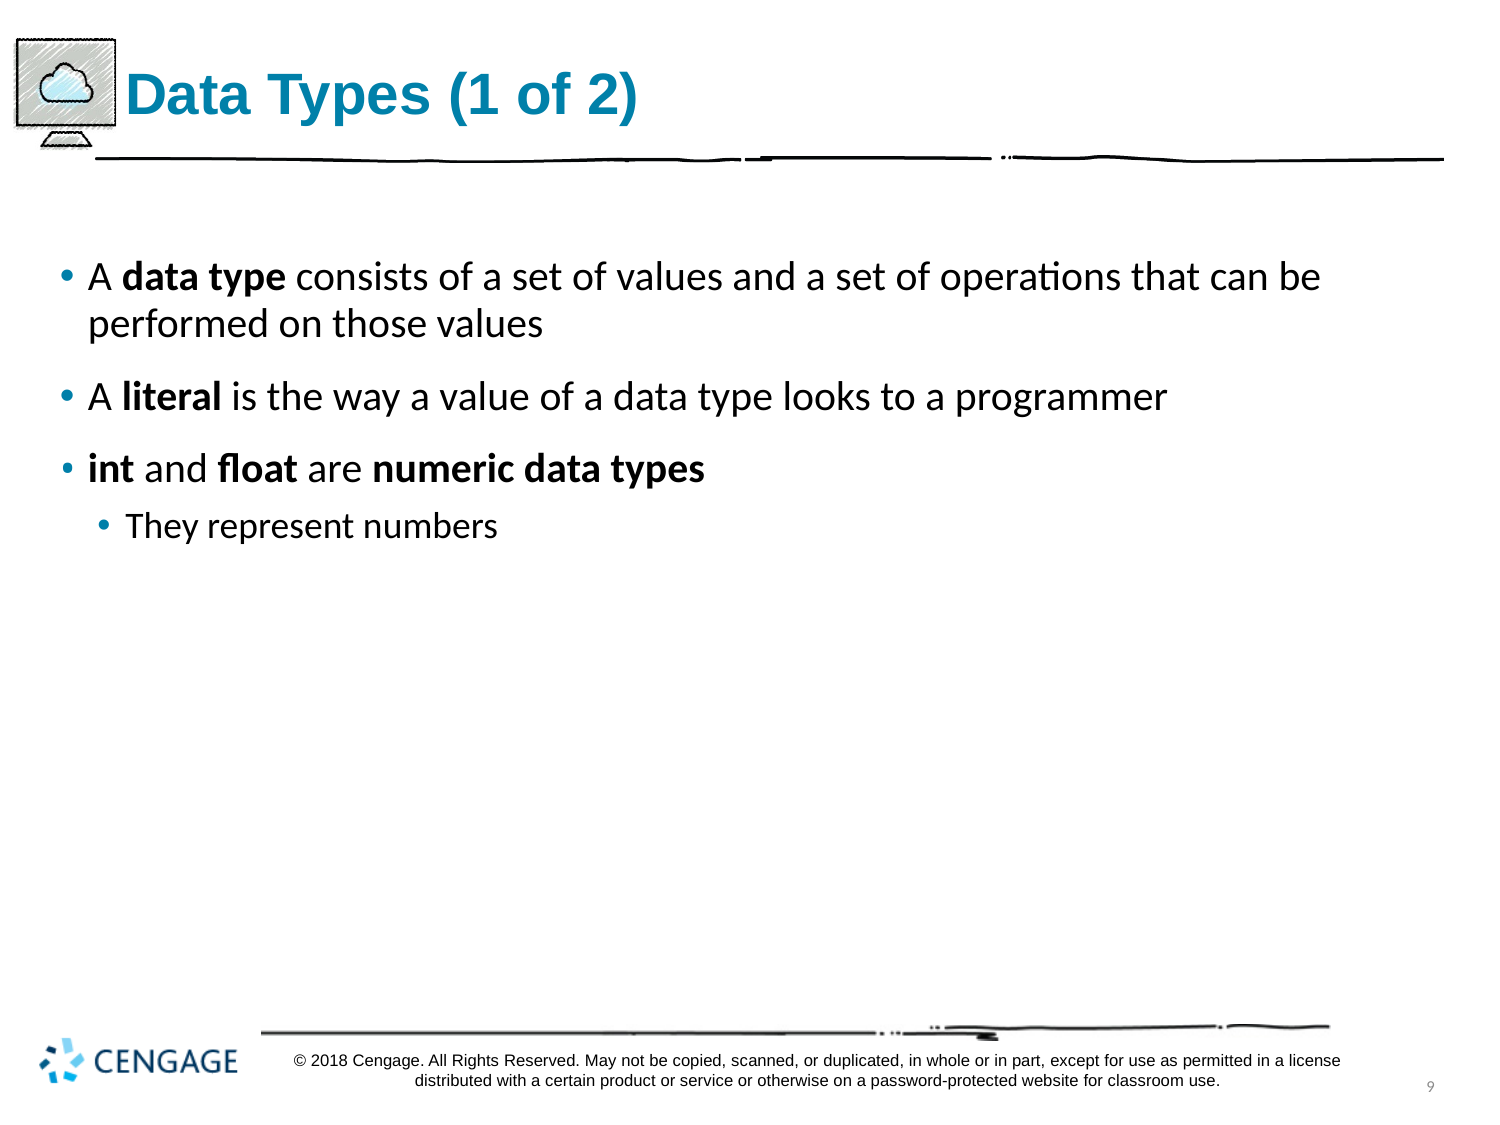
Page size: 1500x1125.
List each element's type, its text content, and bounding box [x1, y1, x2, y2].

picture [154, 155, 1444, 163]
list A data type consists of a set of values and a set of operations that can be performed on those values A literal is the way a value of a data type looks to a programmer int and float are numeric data types They represent numbers [59, 252, 1441, 551]
footer © 2018 Cengage. All Rights Reserved. May not be copied, scanned, or duplicated, in whole or in part, except for use as permitted in a license distributed with a certain product or service or otherwise on a password-protected website for classroom use. [262, 1050, 1375, 1091]
picture [19, 1024, 250, 1096]
title Data Types (1 of 2) [125, 55, 1442, 127]
picture [13, 36, 117, 151]
picture [261, 1024, 1331, 1041]
